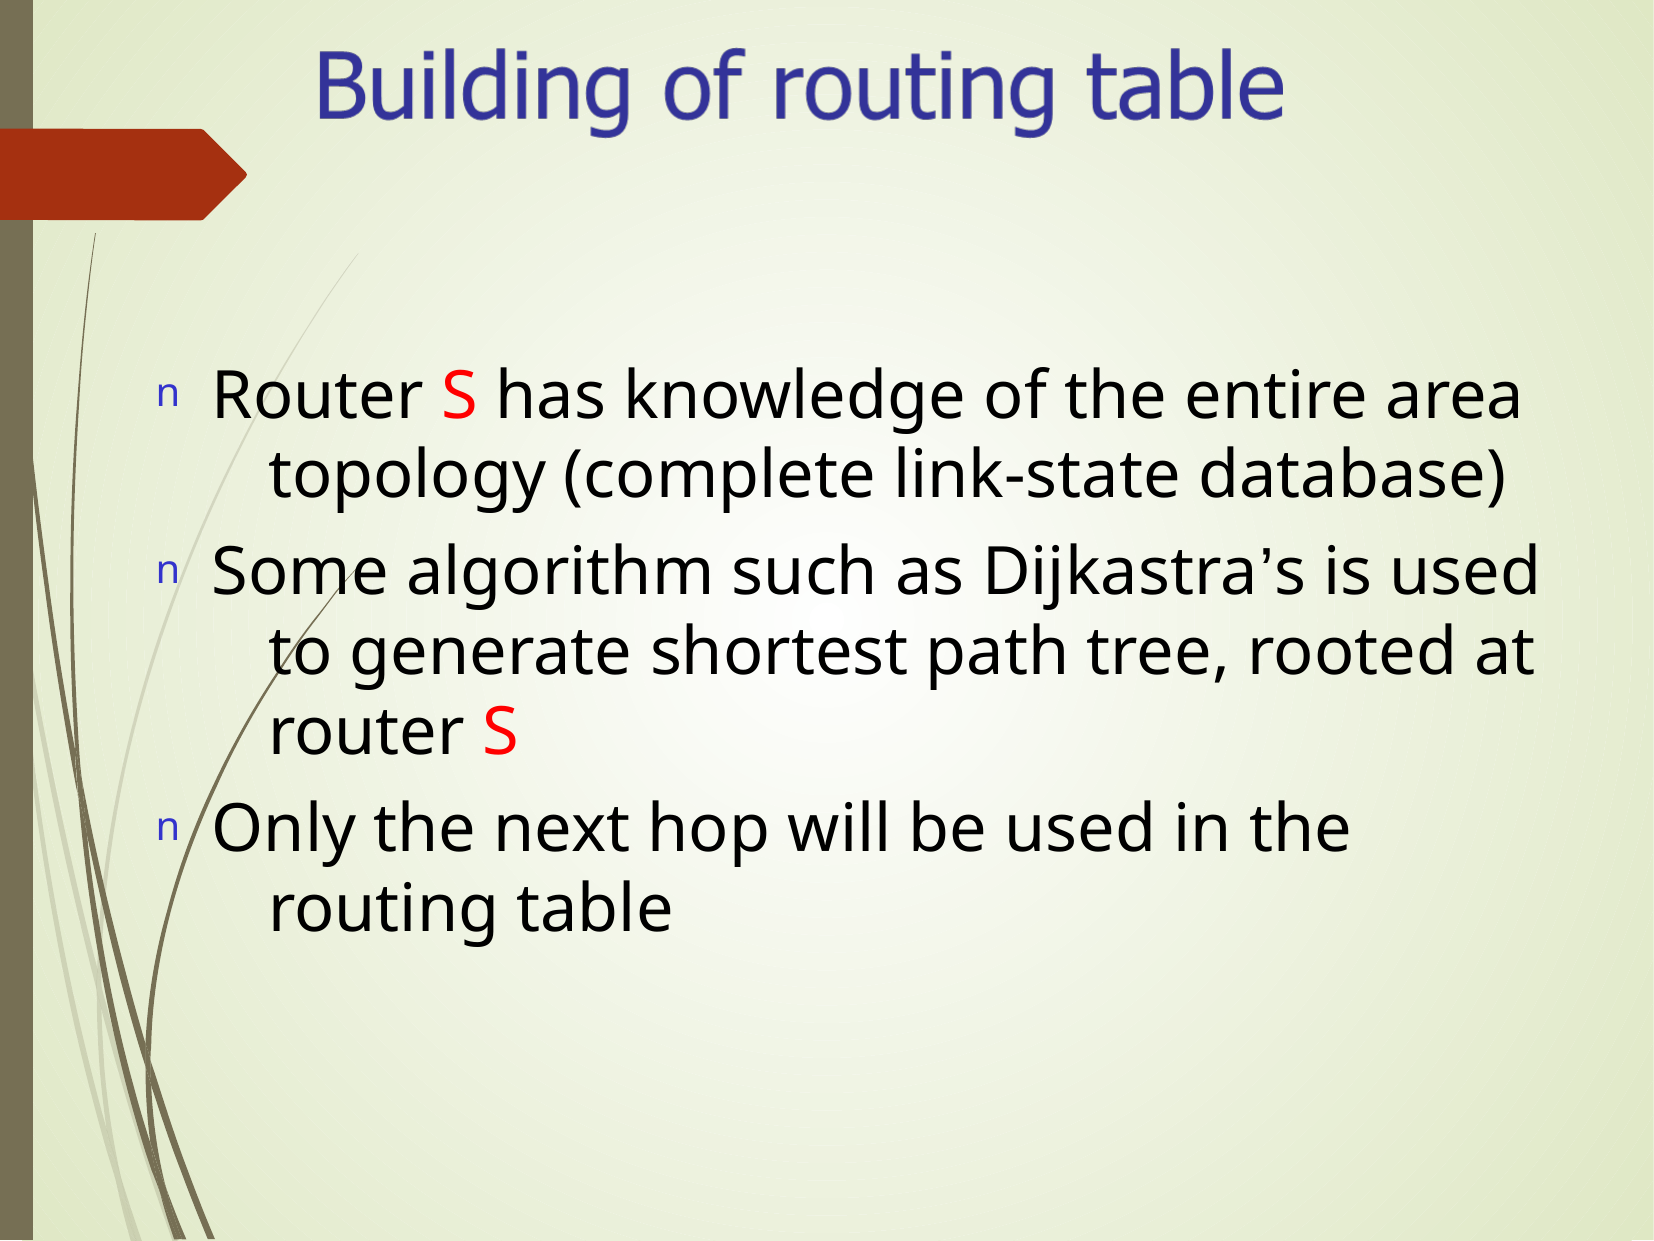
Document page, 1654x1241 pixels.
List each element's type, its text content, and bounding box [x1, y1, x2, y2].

picture [258, 0, 1340, 193]
text_box Router S has knowledge of the entire area topology (complete link-state database) Some algorithm such as Dijkastra’s is used to generate shortest path tree, rooted at router S Only the next hop will be used in the routing table [141, 344, 1570, 952]
